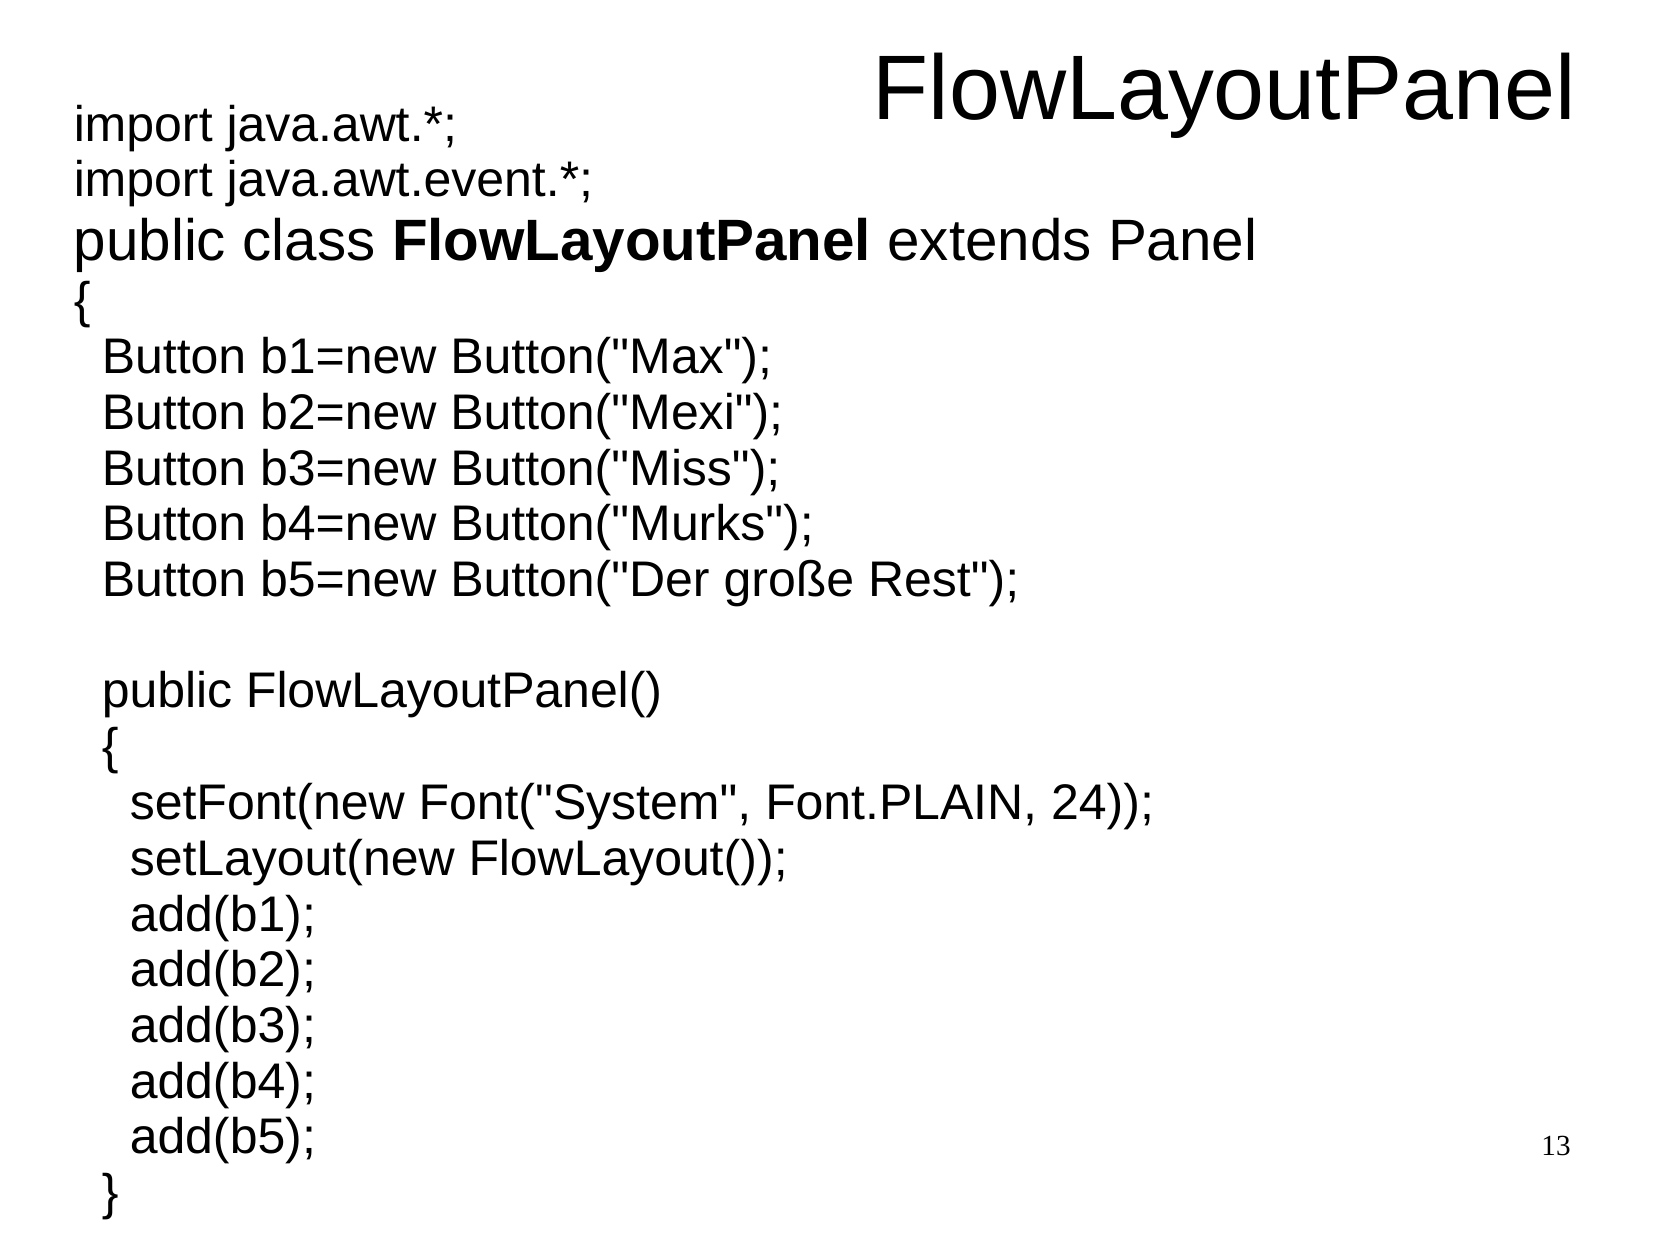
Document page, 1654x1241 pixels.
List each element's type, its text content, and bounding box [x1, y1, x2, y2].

title FlowLayoutPanel [88, 27, 1577, 148]
text_box import java.awt.*; import java.awt.event.*; public class FlowLayoutPanel extends Panel { Button b1=new Button("Max"); Button b2=new Button("Mexi"); Button b3=new Button("Miss"); Button b4=new Button("Murks"); Button b5=new Button("Der große Rest"); public FlowLayoutPanel() { setFont(new Font("System", Font.PLAIN, 24)); setLayout(new FlowLayout()); add(b1); add(b2); add(b3); add(b4); add(b5); } [59, 88, 1595, 1238]
